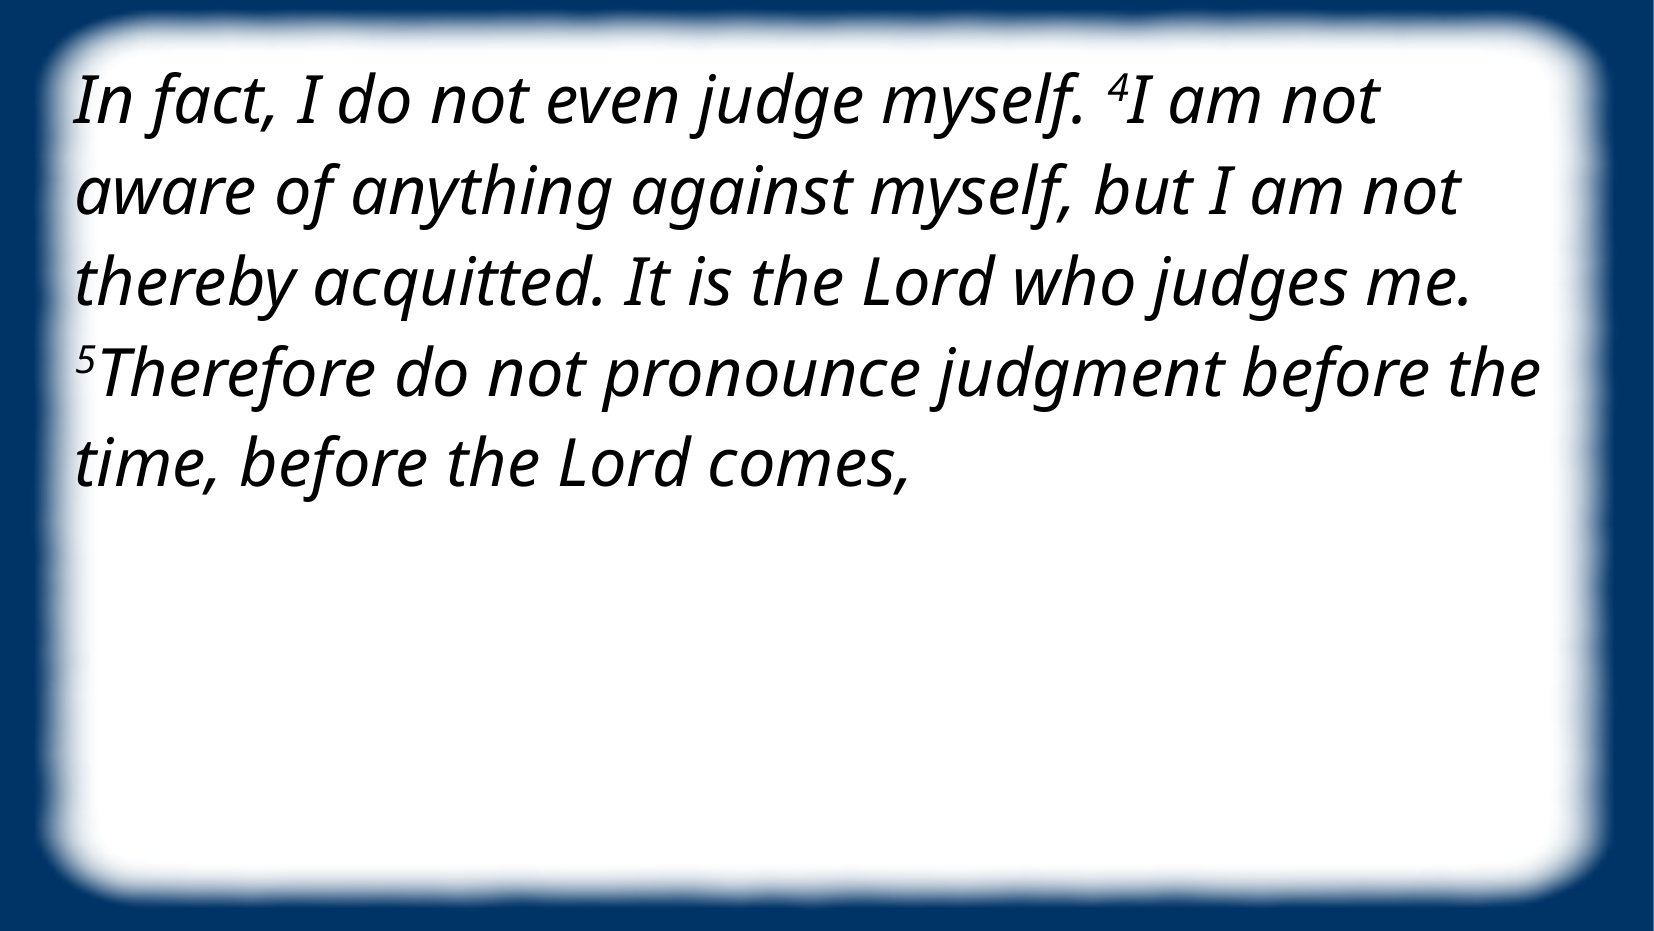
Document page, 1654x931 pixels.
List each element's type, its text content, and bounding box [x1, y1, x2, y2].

picture [0, 0, 1654, 931]
text_box In fact, I do not even judge myself. 4I am not aware of anything against myself, but I am not thereby acquitted. It is the Lord who judges me. 5Therefore do not pronounce judgment before the time, before the Lord comes, [60, 45, 1576, 504]
